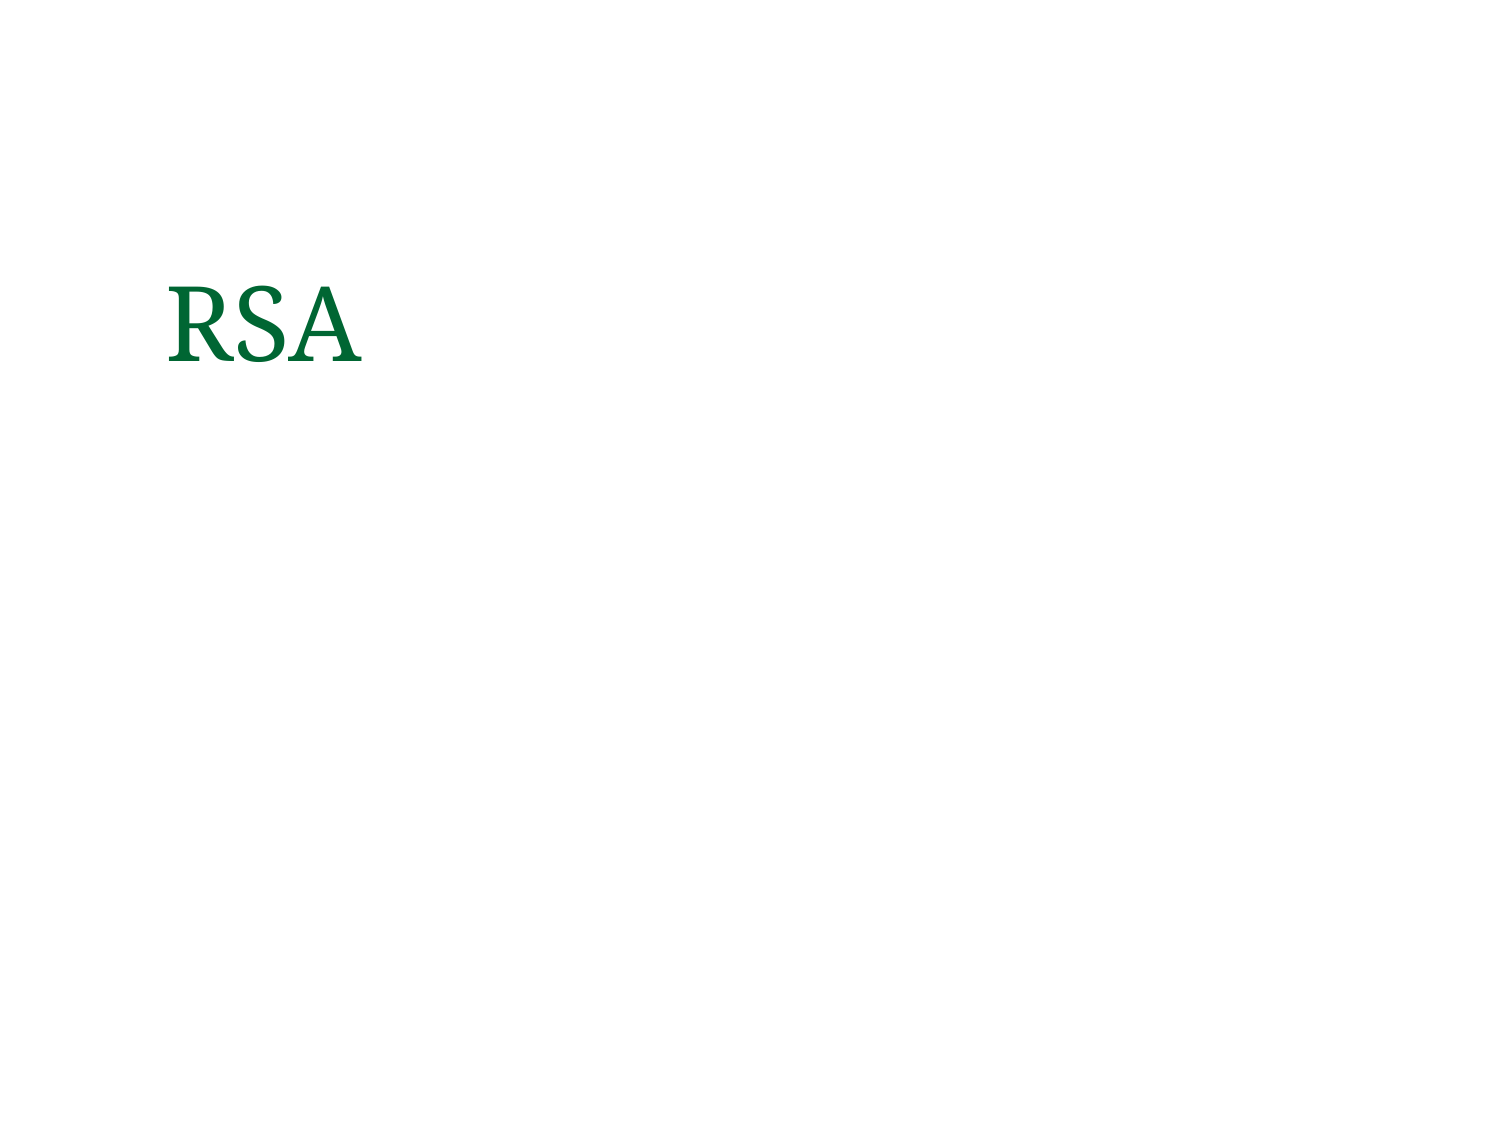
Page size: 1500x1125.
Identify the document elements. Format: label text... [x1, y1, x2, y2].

title RSA [150, 249, 1401, 538]
